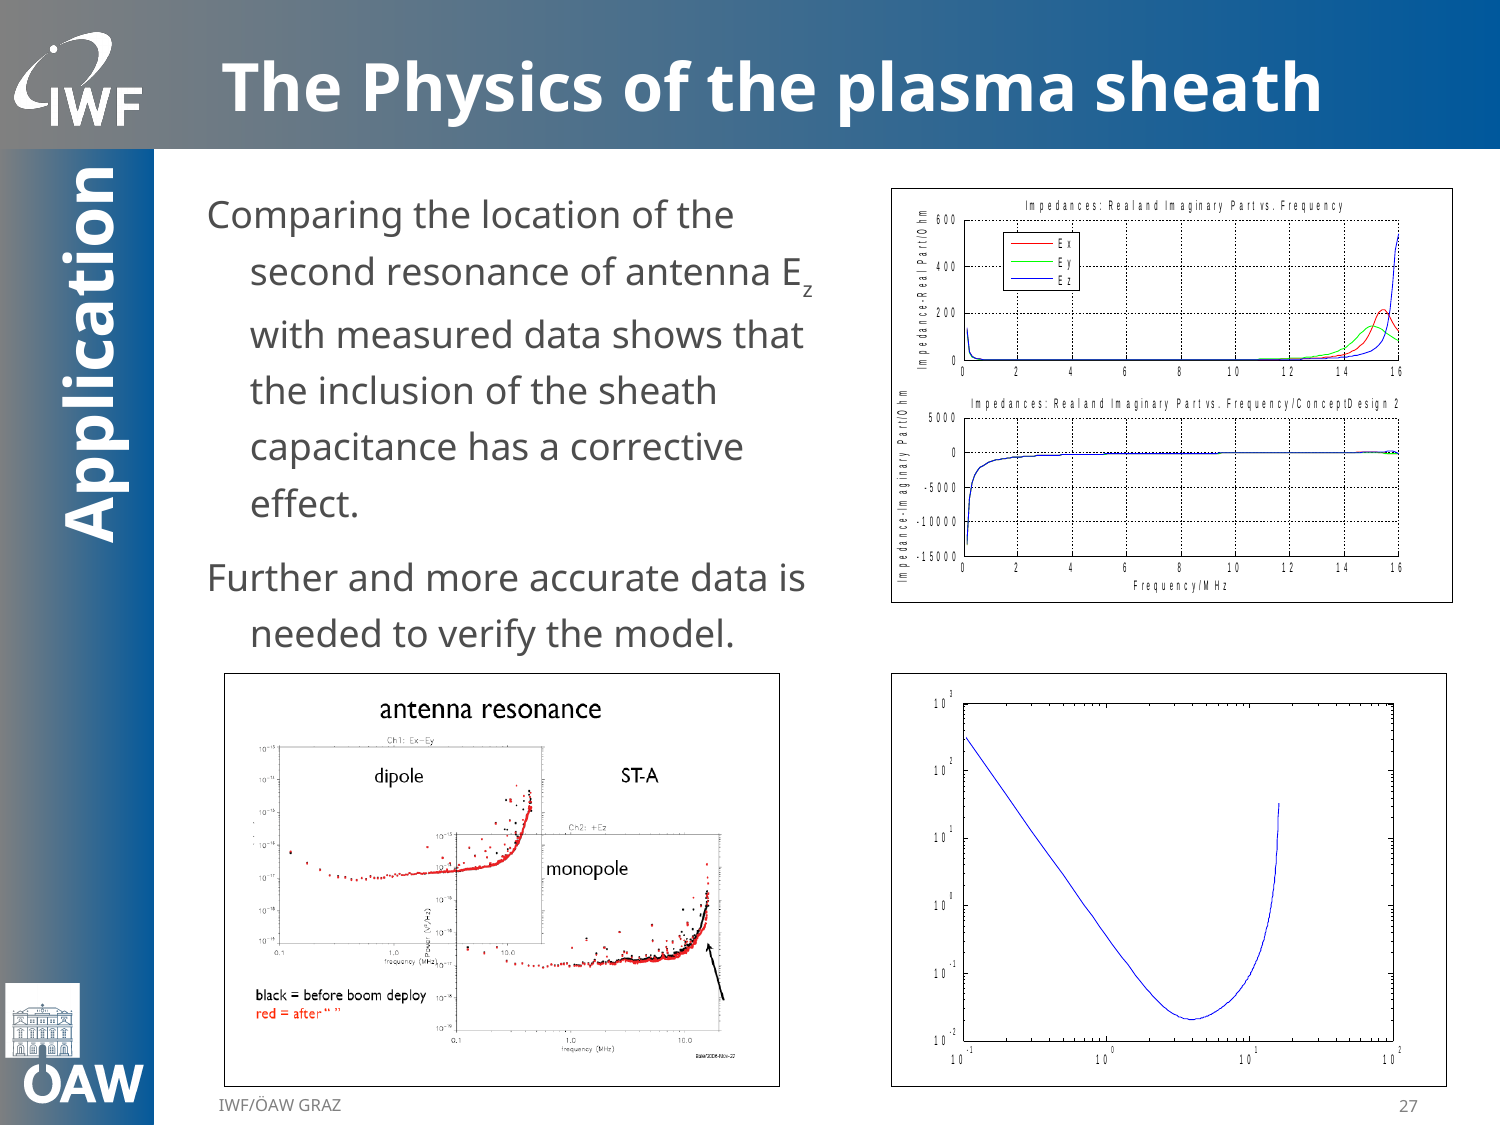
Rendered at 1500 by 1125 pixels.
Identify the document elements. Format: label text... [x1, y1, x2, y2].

text_box Application [29, 148, 154, 959]
picture [8, 32, 154, 132]
picture [5, 983, 154, 1105]
title The Physics of the plasma sheath [206, 31, 1459, 149]
list Comparing the location of the second resonance of antenna Ez with measured data shows that the inclusion of the sheath capacitance has a corrective effect. Further and more accurate data is needed to verify the model. [206, 183, 827, 608]
picture [891, 673, 1447, 1087]
picture [891, 188, 1453, 603]
picture [224, 673, 780, 1087]
chart [553, 538, 1087, 666]
list [850, 177, 1471, 1075]
